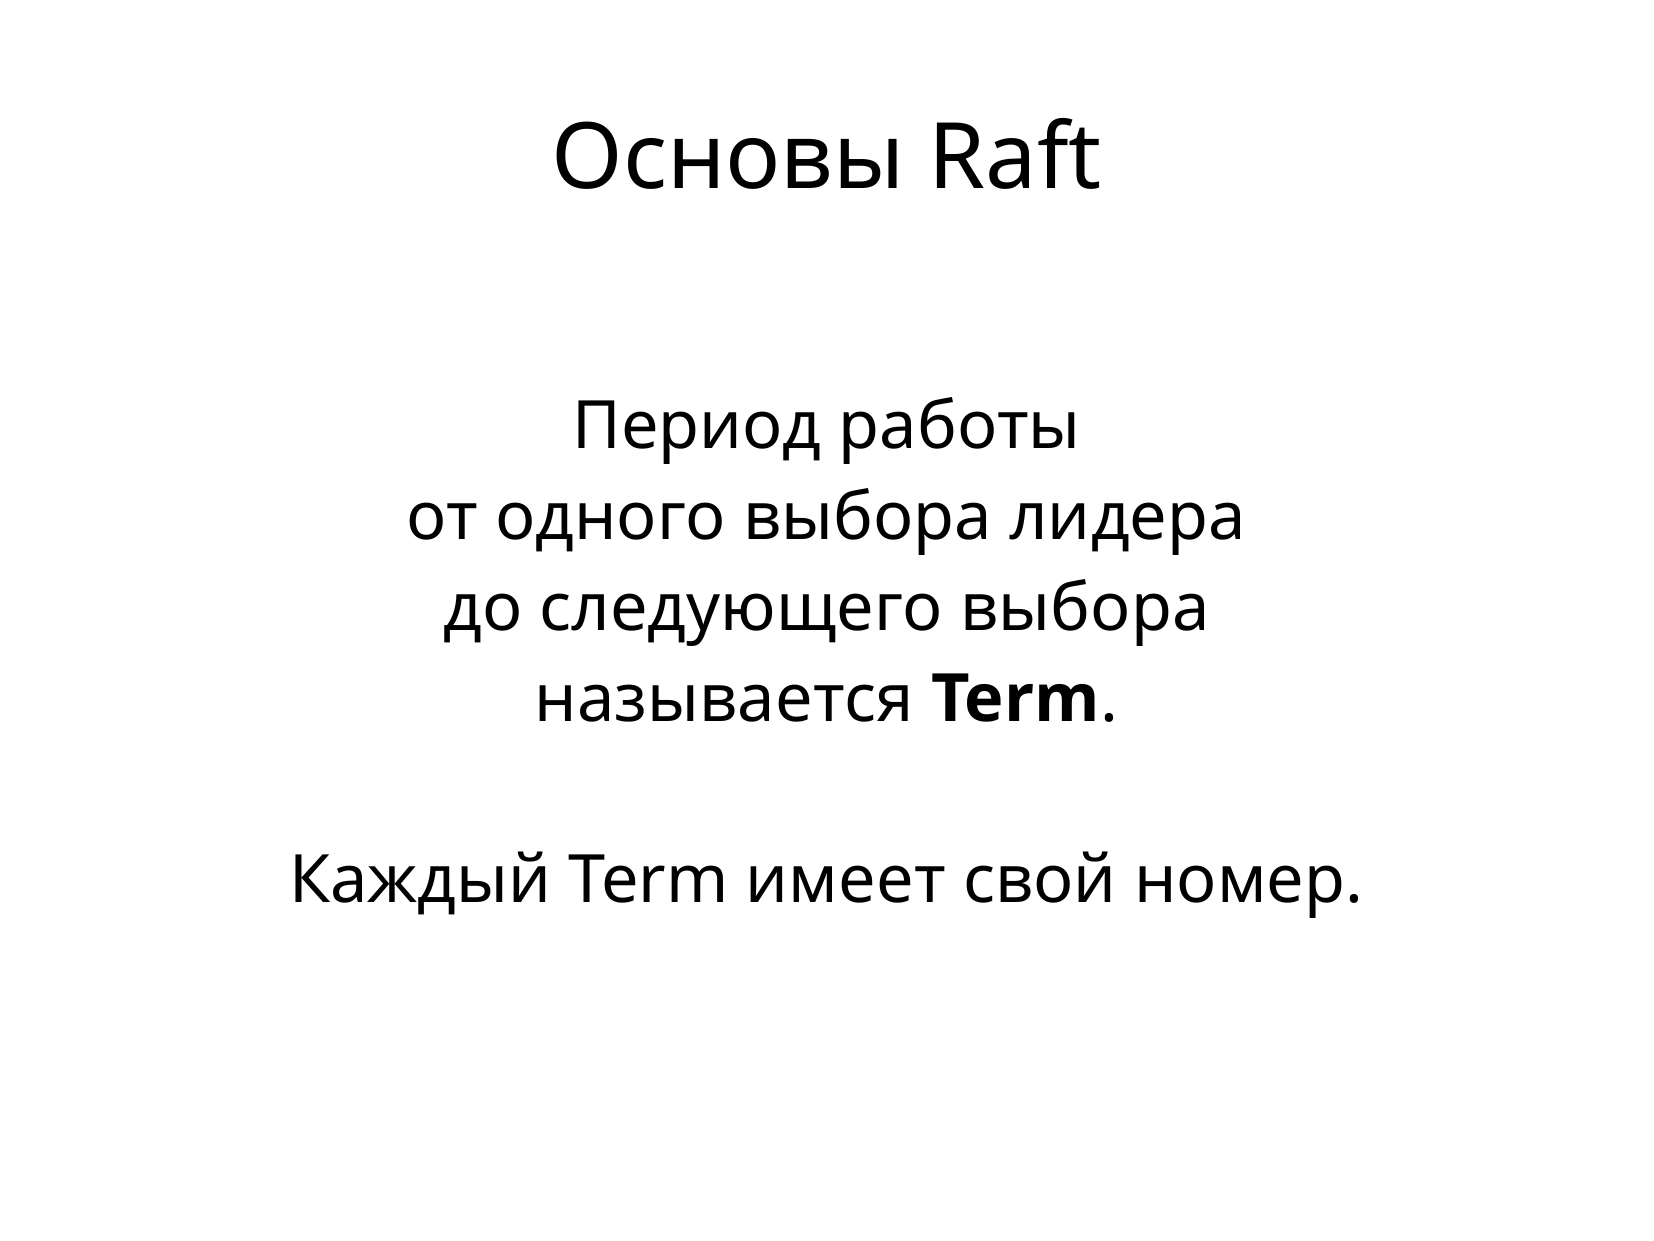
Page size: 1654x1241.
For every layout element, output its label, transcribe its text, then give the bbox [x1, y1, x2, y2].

subtitle Период работы от одного выбора лидера до следующего выбора называется Term. Каждый Term имеет свой номер. [82, 290, 1571, 1010]
title Основы Raft [82, 49, 1571, 257]
